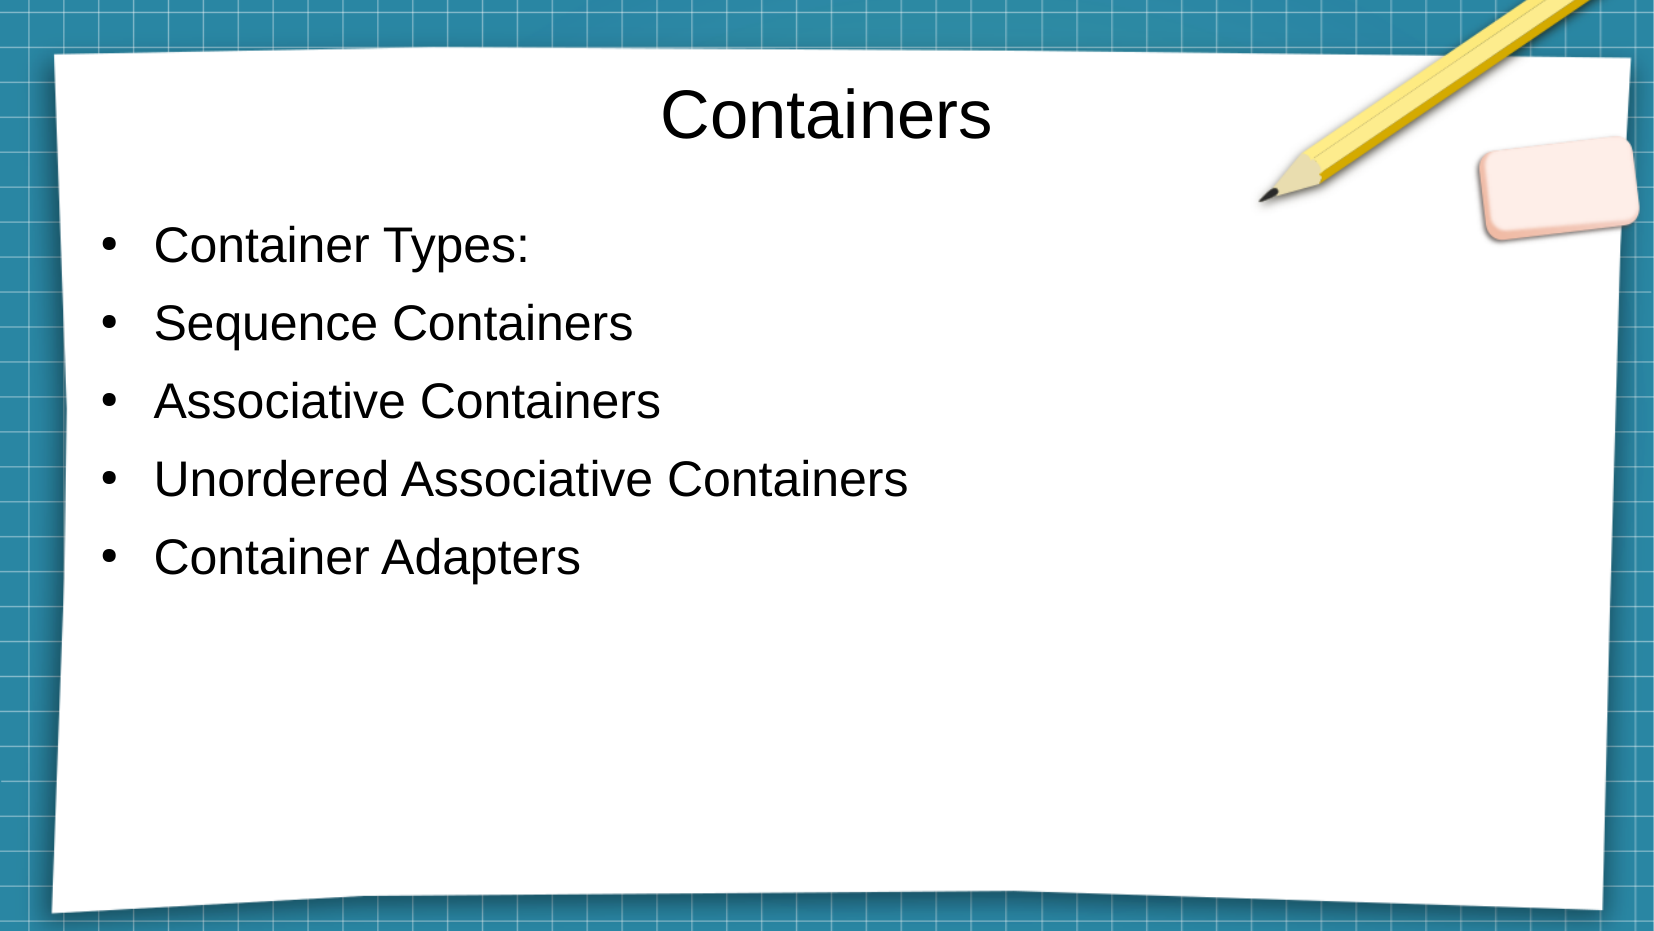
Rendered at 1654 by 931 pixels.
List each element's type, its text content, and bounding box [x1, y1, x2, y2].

list Container Types: Sequence Containers Associative Containers Unordered Associative Containers Container Adapters [82, 217, 1571, 758]
picture [0, 0, 1654, 931]
title Containers [82, 37, 1571, 193]
